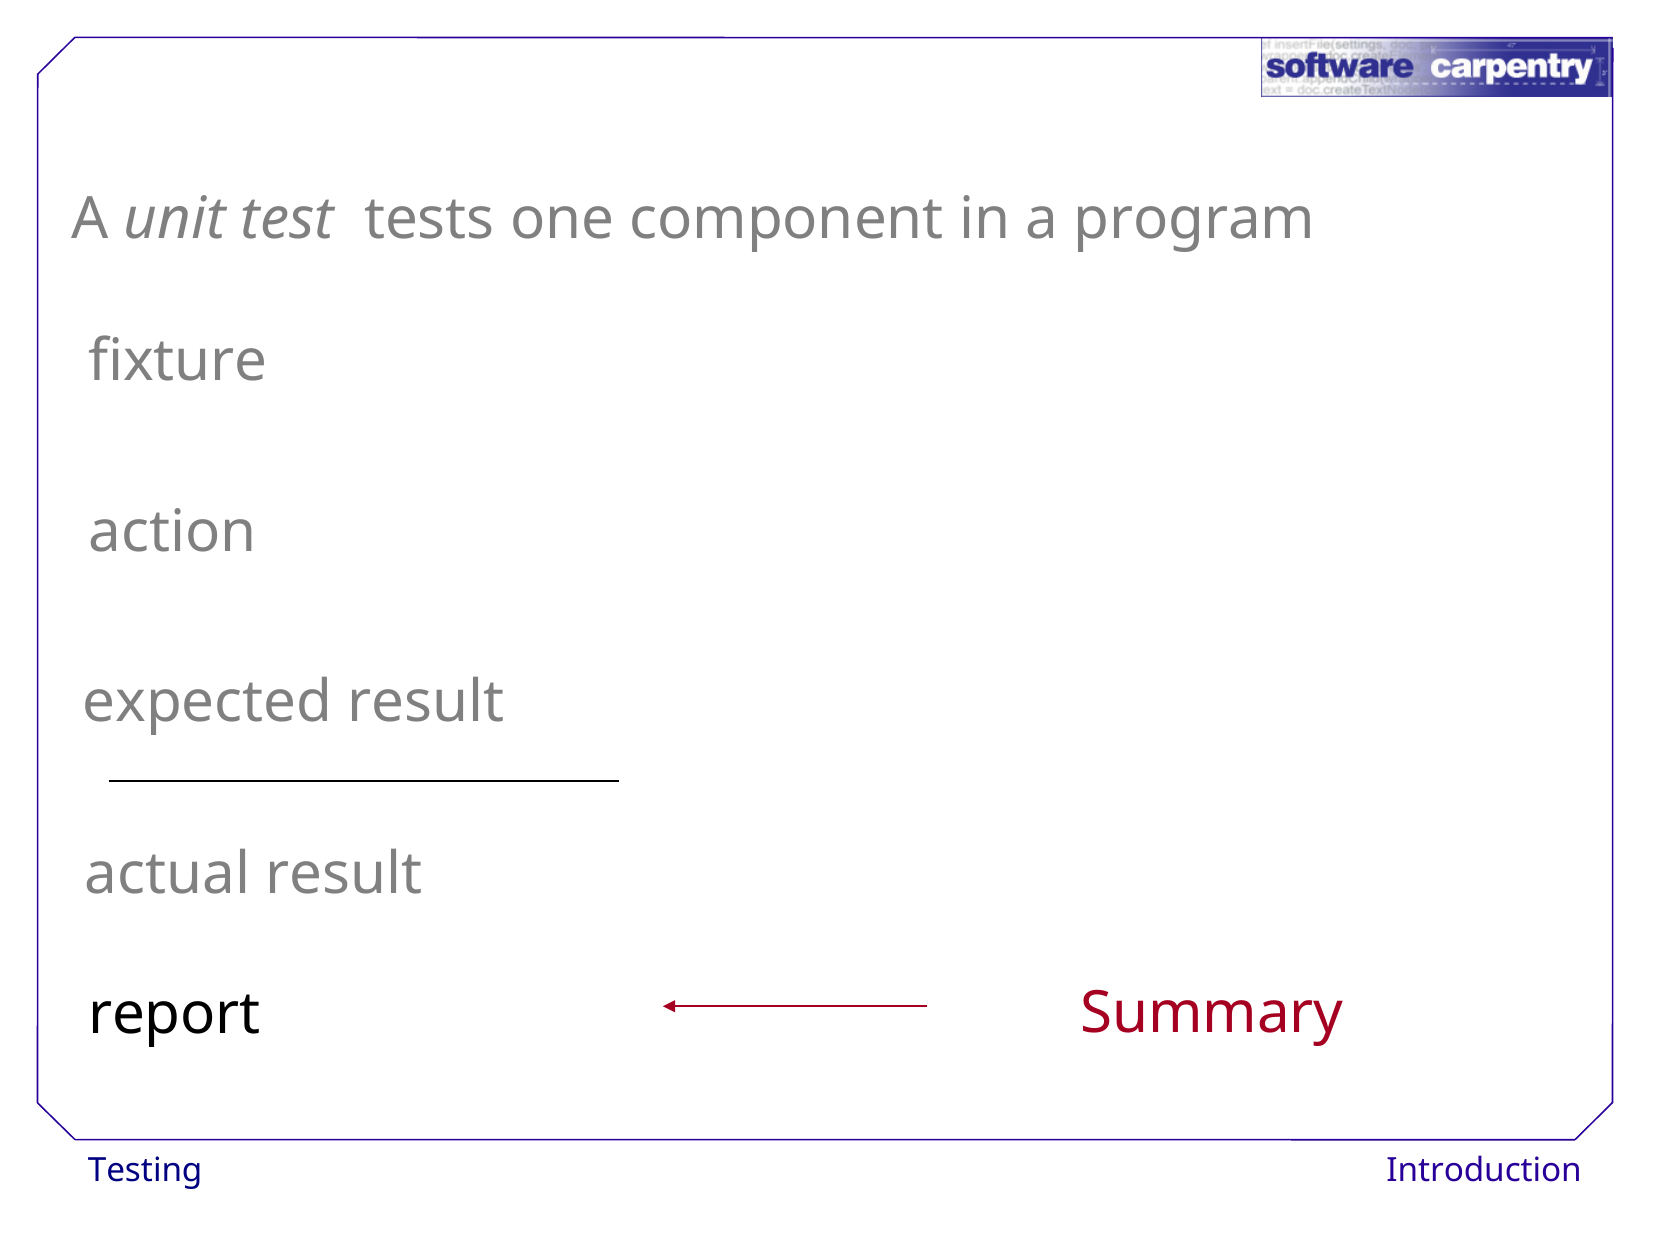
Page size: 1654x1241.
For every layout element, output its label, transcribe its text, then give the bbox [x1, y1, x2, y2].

text_box A unit test tests one component in a program [56, 138, 1481, 259]
text_box expected result [67, 620, 670, 741]
text_box Summary [990, 932, 1434, 1053]
text_box action [73, 450, 422, 571]
text_box actual result [70, 792, 588, 914]
text_box fixture [73, 279, 433, 401]
text_box report [73, 932, 426, 1053]
picture [1261, 39, 1613, 97]
